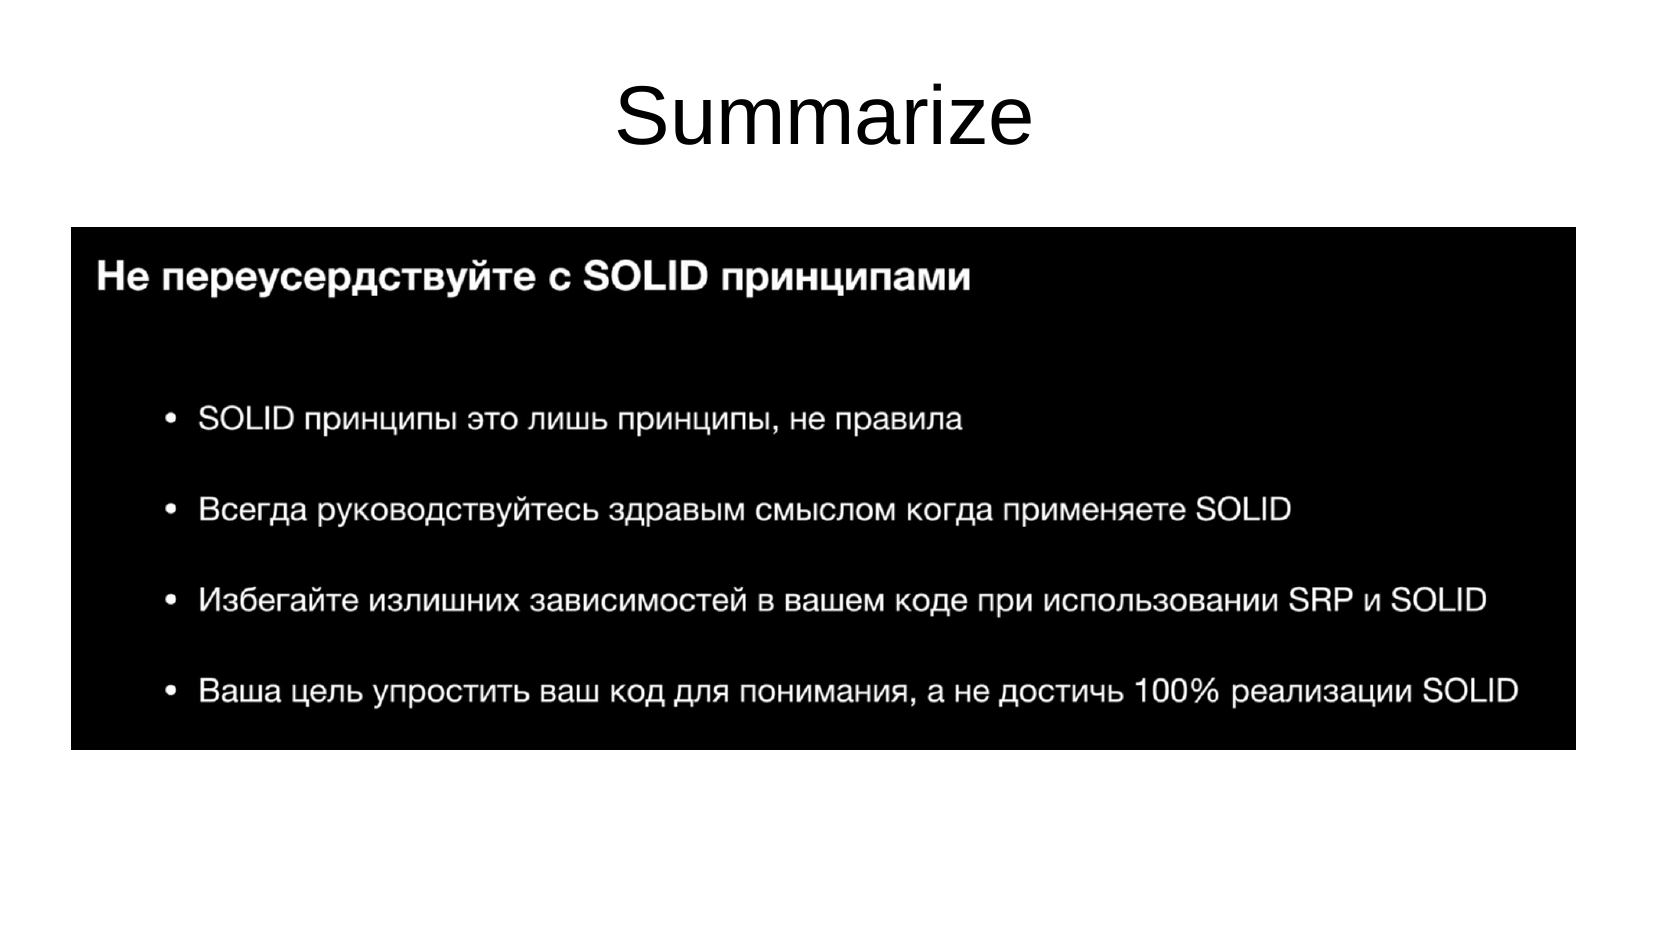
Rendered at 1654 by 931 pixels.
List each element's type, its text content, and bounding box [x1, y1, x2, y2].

picture [71, 227, 1576, 751]
text_box Summarize [600, 61, 1126, 188]
